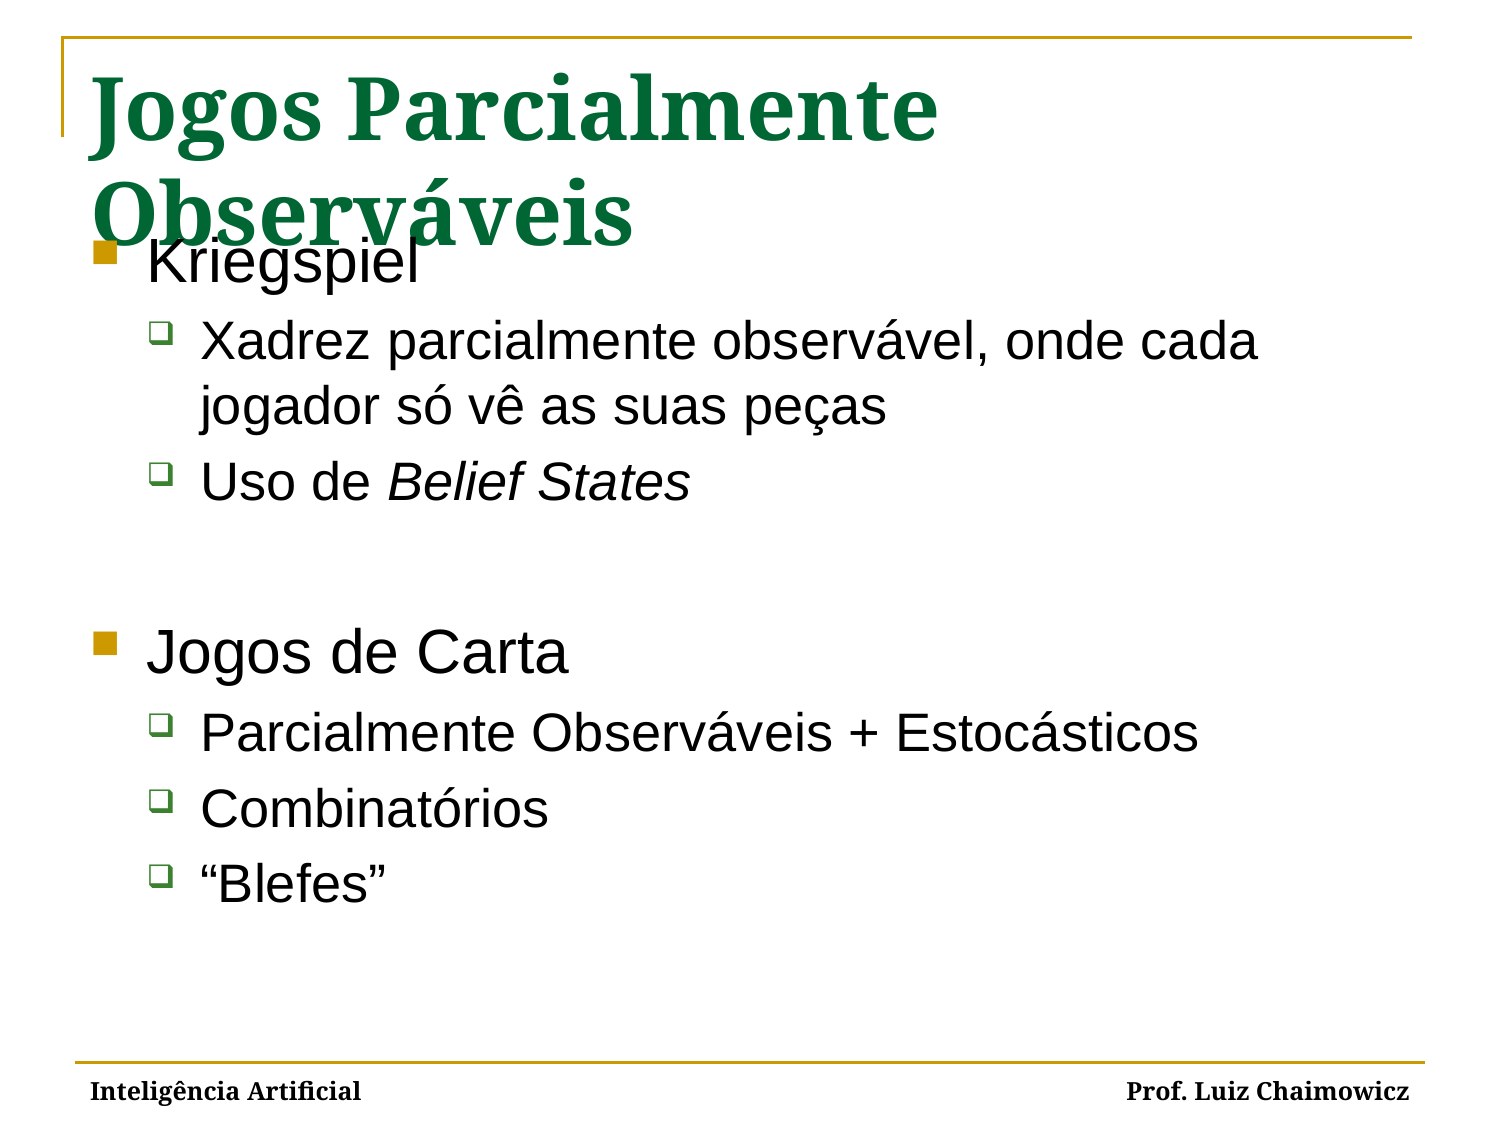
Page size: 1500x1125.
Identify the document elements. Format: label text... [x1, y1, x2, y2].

list Kriegspiel Xadrez parcialmente observável, onde cada jogador só vê as suas peças Uso de Belief States Jogos de Carta Parcialmente Observáveis + Estocásticos Combinatórios “Blefes” [75, 212, 1425, 1038]
title Jogos Parcialmente Observáveis [75, 45, 1425, 188]
footer Inteligência Artificial [75, 1074, 500, 1113]
